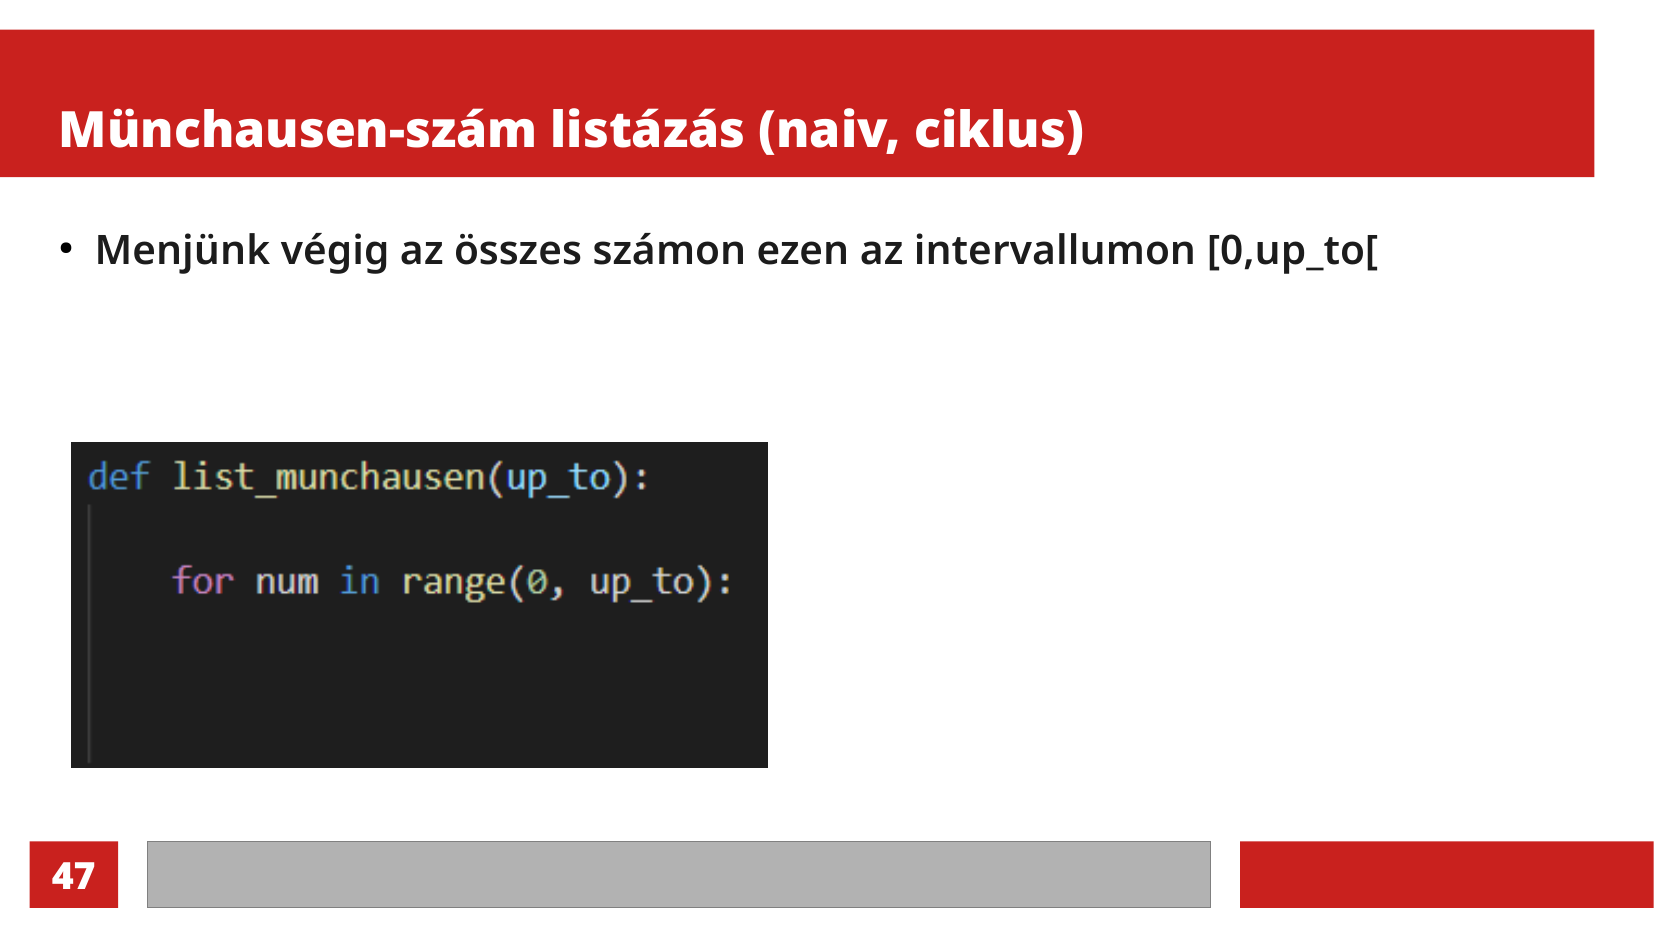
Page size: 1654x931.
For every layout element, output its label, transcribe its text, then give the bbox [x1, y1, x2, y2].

title Münchausen-szám listázás (naiv, ciklus) [59, 44, 1595, 163]
picture [71, 442, 768, 768]
list Menjünk végig az összes számon ezen az intervallumon [0,up_to[ [59, 221, 1565, 502]
